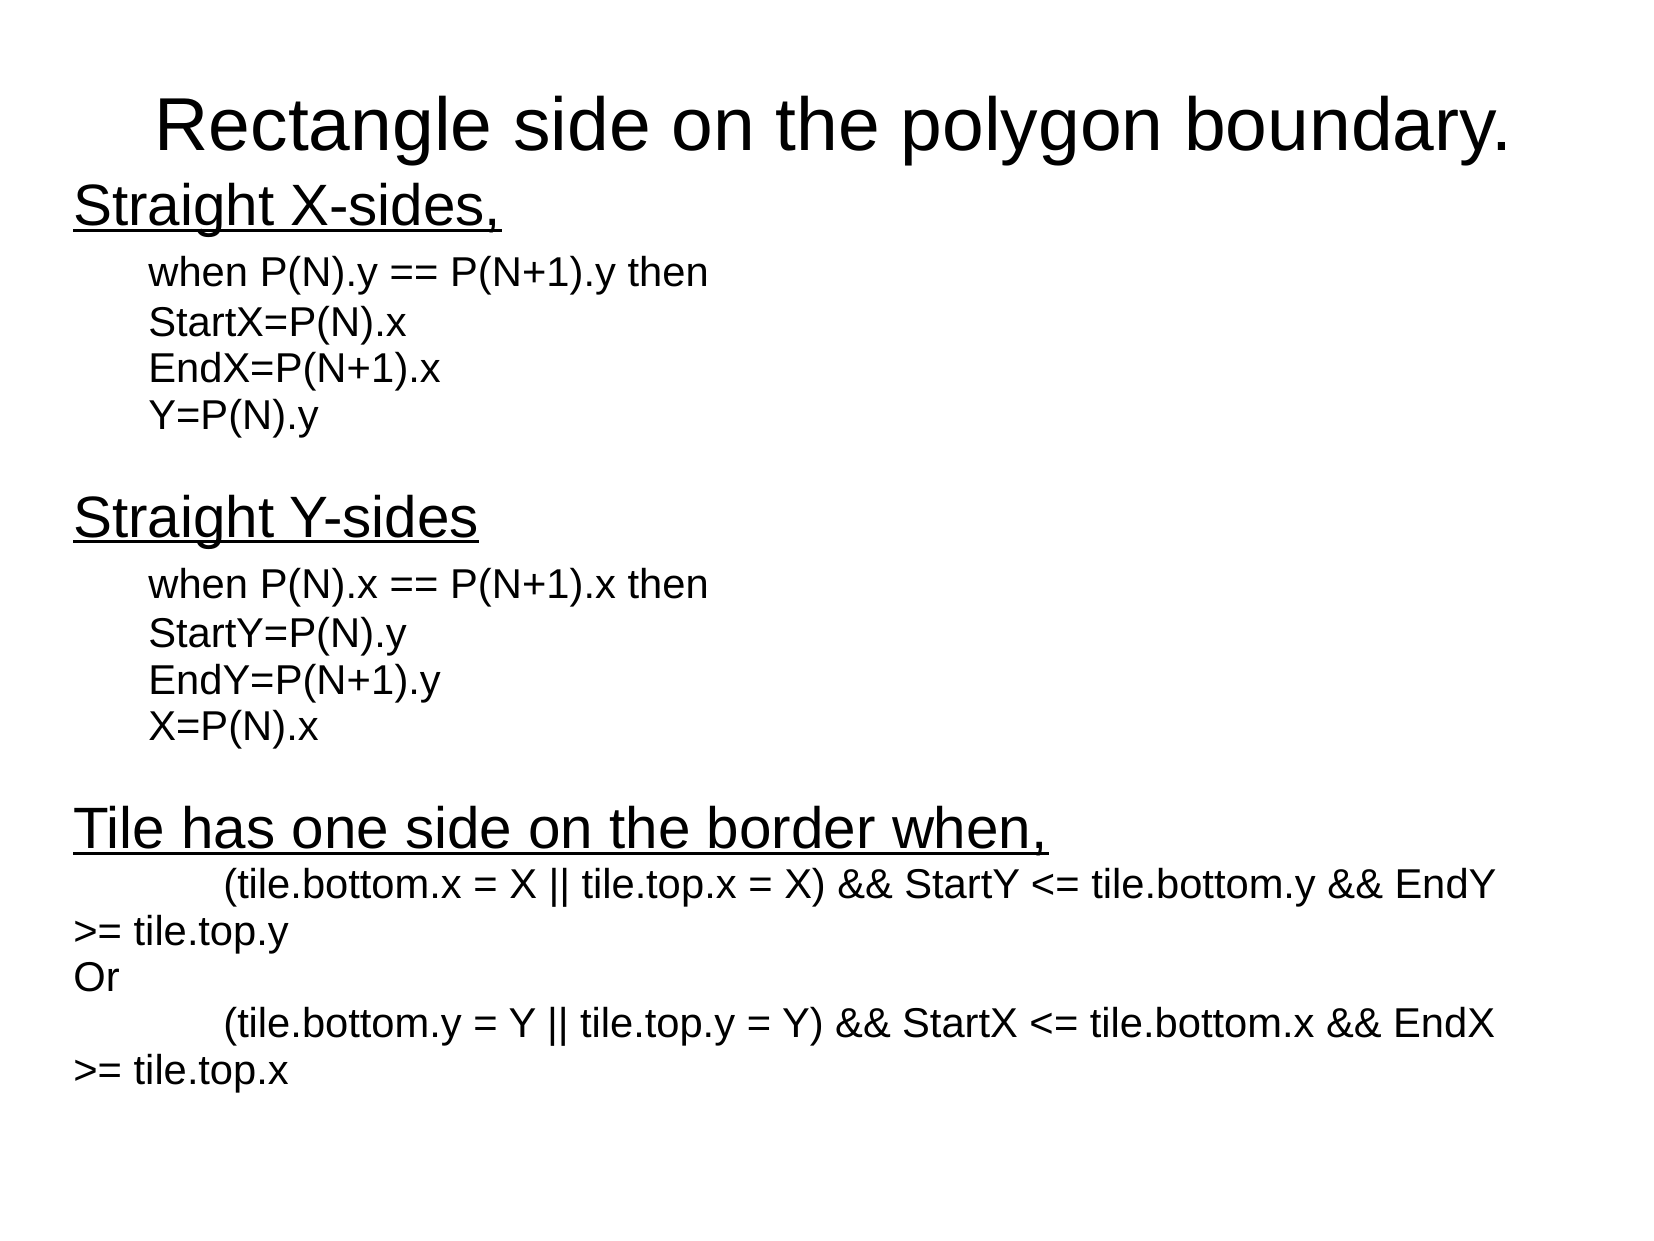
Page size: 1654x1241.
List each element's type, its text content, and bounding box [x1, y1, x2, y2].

title Rectangle side on the polygon boundary. [90, 75, 1579, 174]
subtitle Straight X-sides, when P(N).y == P(N+1).y then StartX=P(N).x EndX=P(N+1).x Y=P(N).y Straight Y-sides when P(N).x == P(N+1).x then StartY=P(N).y EndY=P(N+1).y X=P(N).x Tile has one side on the border when, (tile.bottom.x = X || tile.top.x = X) && StartY <= tile.bottom.y && EndY >= tile.top.y Or (tile.bottom.y = Y || tile.top.y = Y) && StartX <= tile.bottom.x && EndX >= tile.top.x [73, 172, 1529, 1094]
